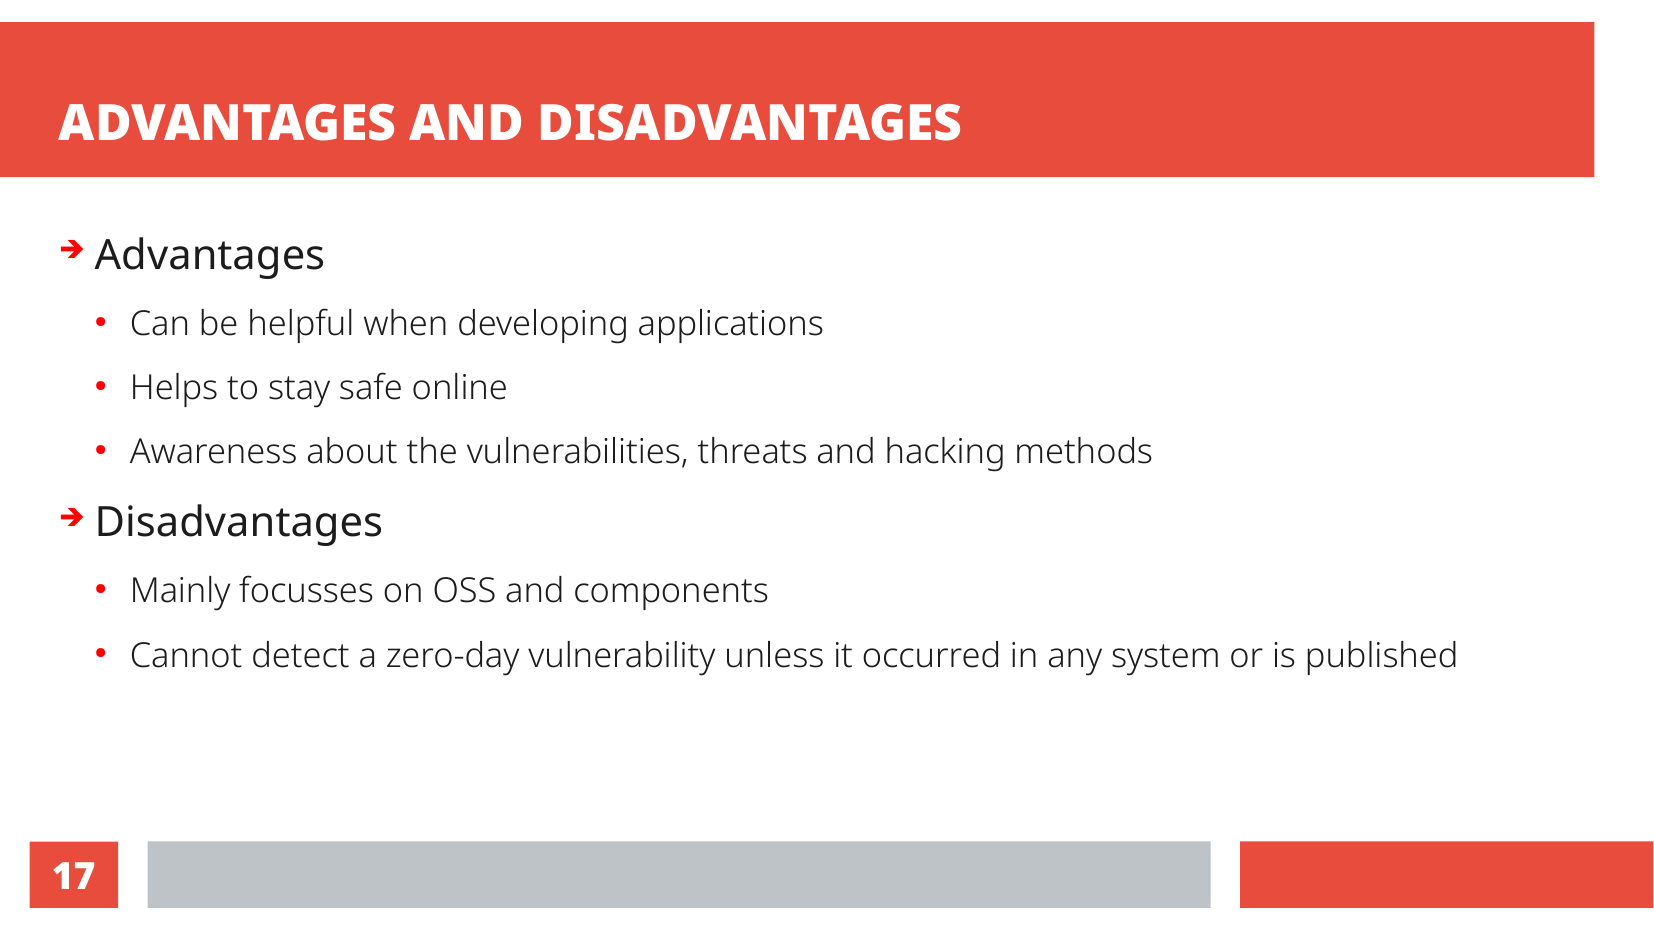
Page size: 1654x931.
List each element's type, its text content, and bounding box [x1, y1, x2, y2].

list Advantages Can be helpful when developing applications Helps to stay safe online Awareness about the vulnerabilities, threats and hacking methods Disadvantages Mainly focusses on OSS and components Cannot detect a zero-day vulnerability unless it occurred in any system or is published [59, 224, 1565, 820]
title ADVANTAGES AND DISADVANTAGES [59, 44, 1595, 156]
